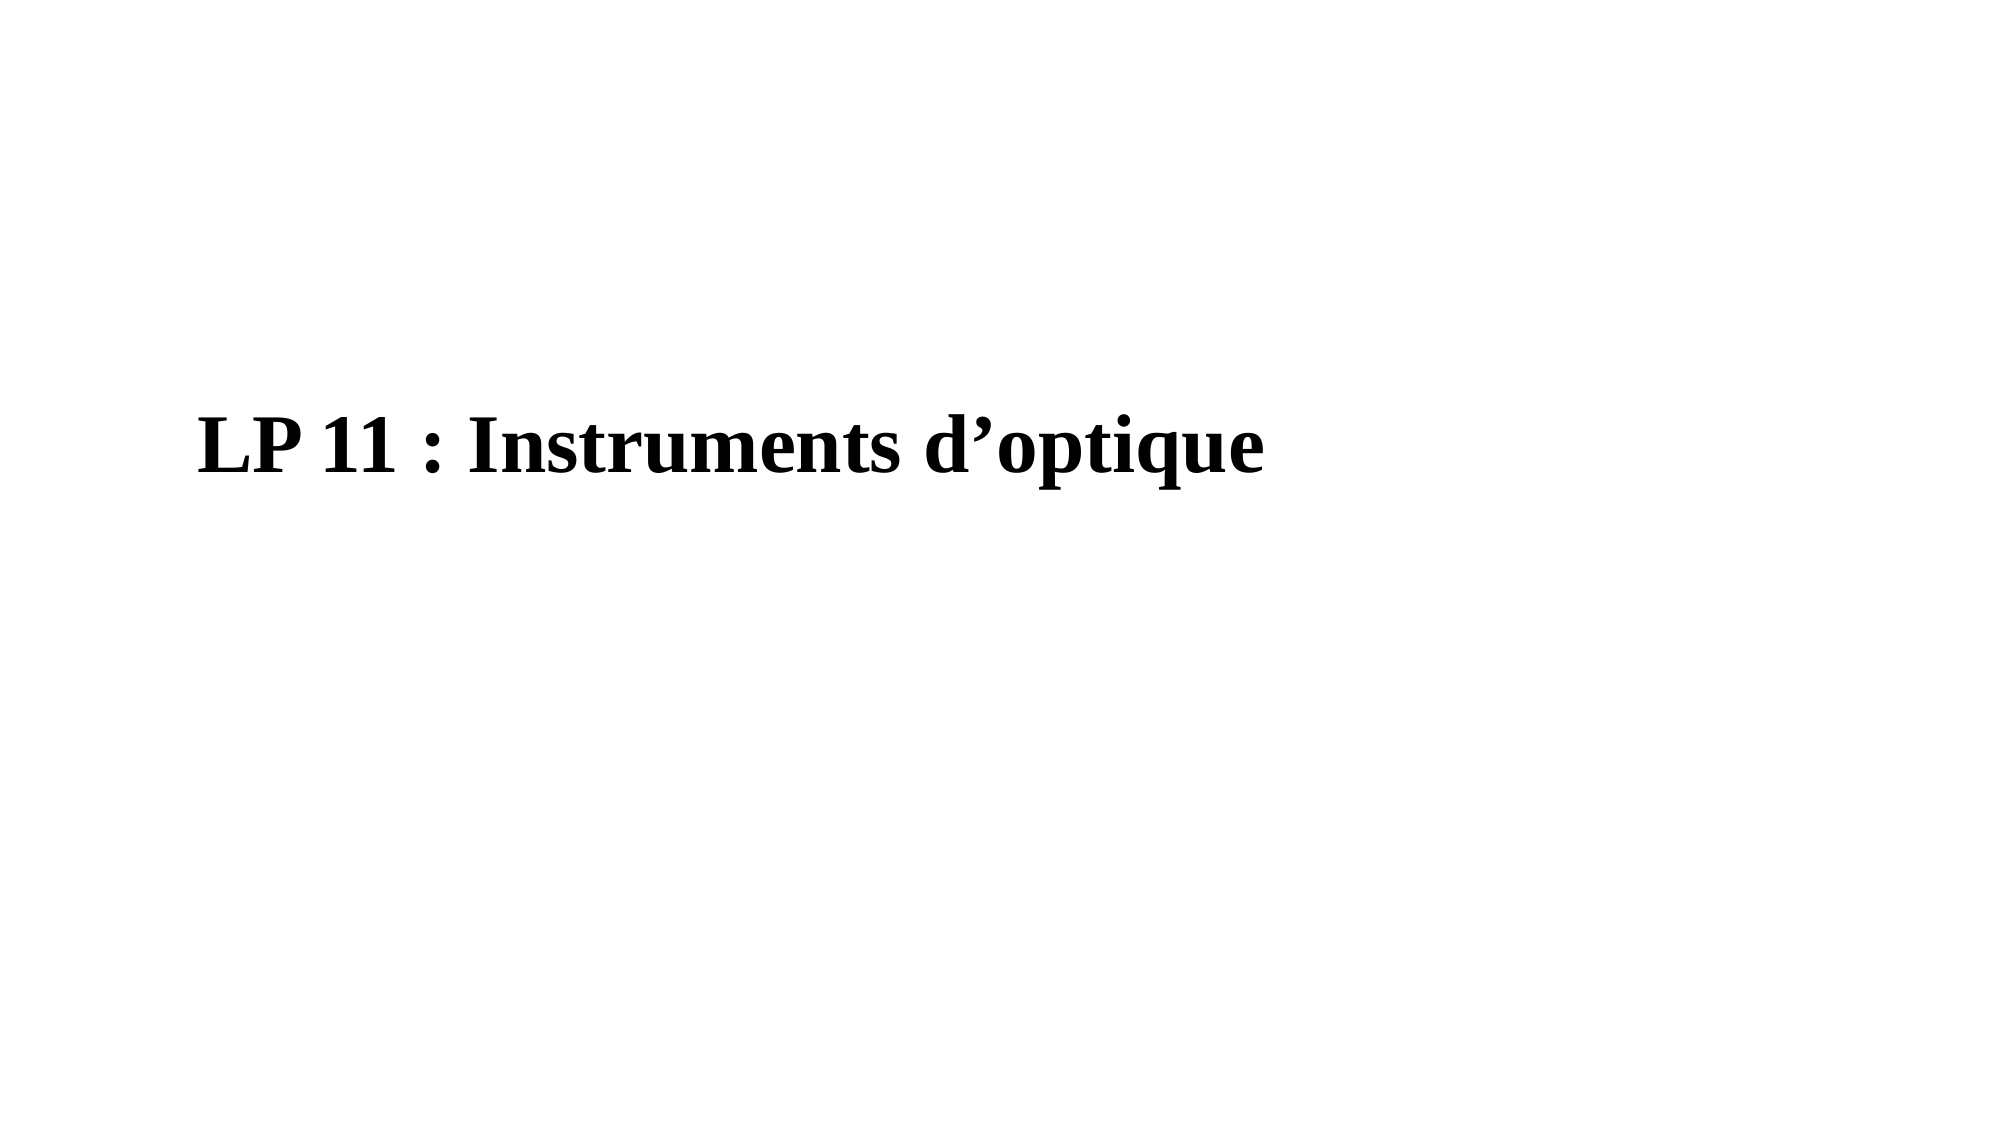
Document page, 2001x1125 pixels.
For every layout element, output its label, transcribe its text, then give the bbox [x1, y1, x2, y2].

title LP 11 : Instruments d’optique [182, 393, 1683, 785]
